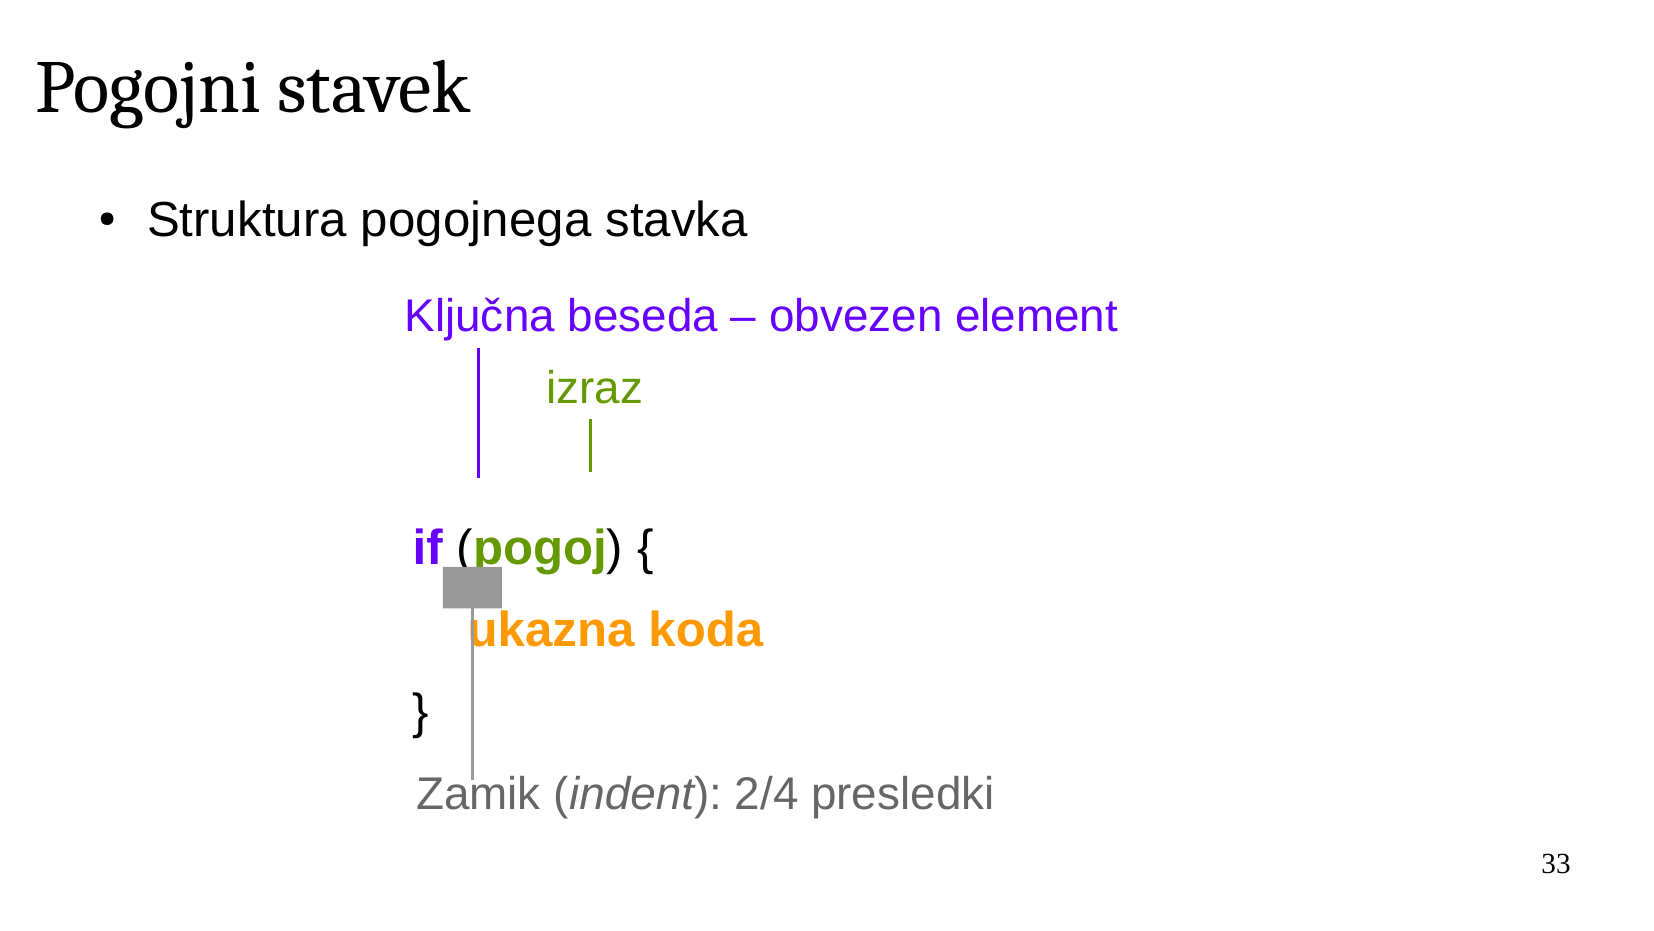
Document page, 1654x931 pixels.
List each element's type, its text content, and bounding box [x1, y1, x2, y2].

text_box izraz [531, 355, 934, 473]
text_box Ključna beseda – obvezen element [389, 282, 1193, 349]
text_box [442, 566, 502, 609]
list Struktura pogojnega stavka if (pogoj) { ukazna koda } [82, 192, 1571, 827]
text_box Zamik (indent): 2/4 presledki [401, 760, 1205, 827]
title Pogojni stavek [35, 21, 1524, 154]
